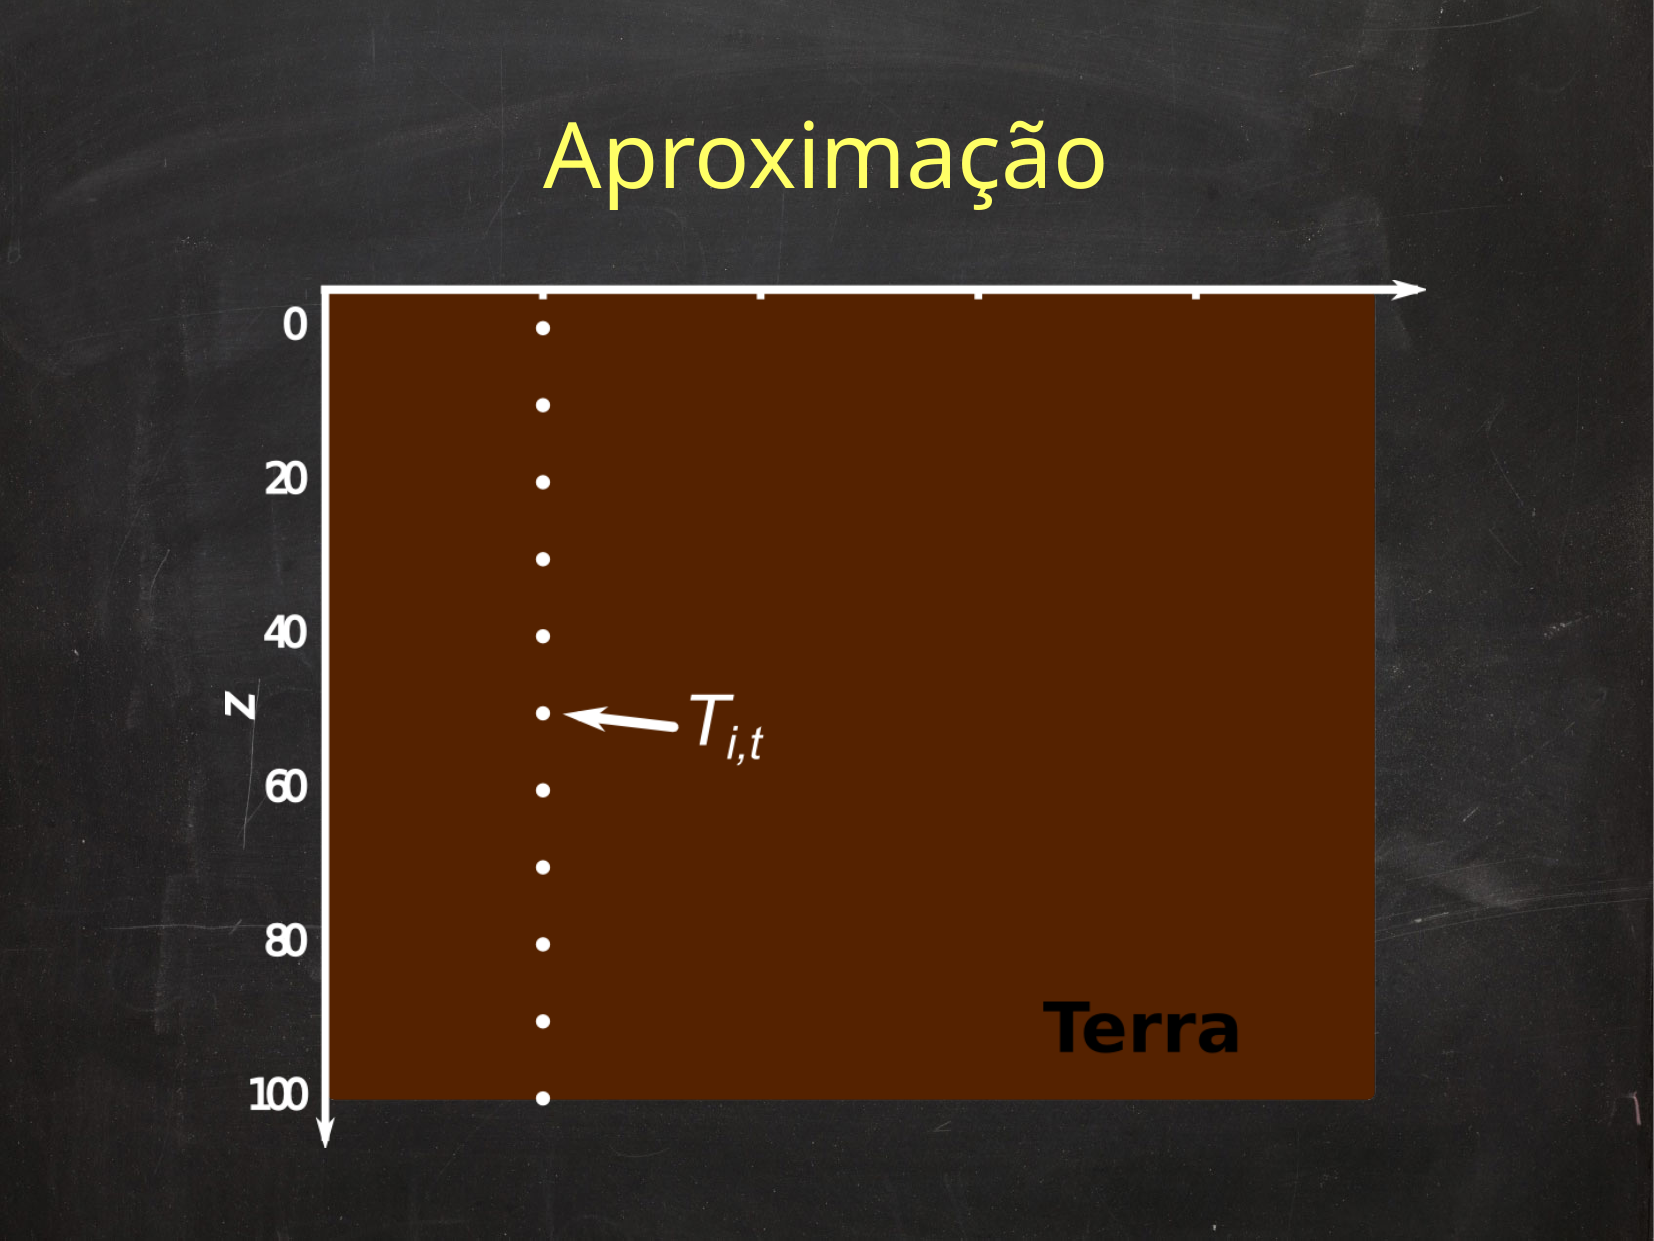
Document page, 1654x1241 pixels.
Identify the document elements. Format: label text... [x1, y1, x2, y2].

picture [0, 0, 1654, 1241]
title Aproximação [82, 49, 1571, 257]
